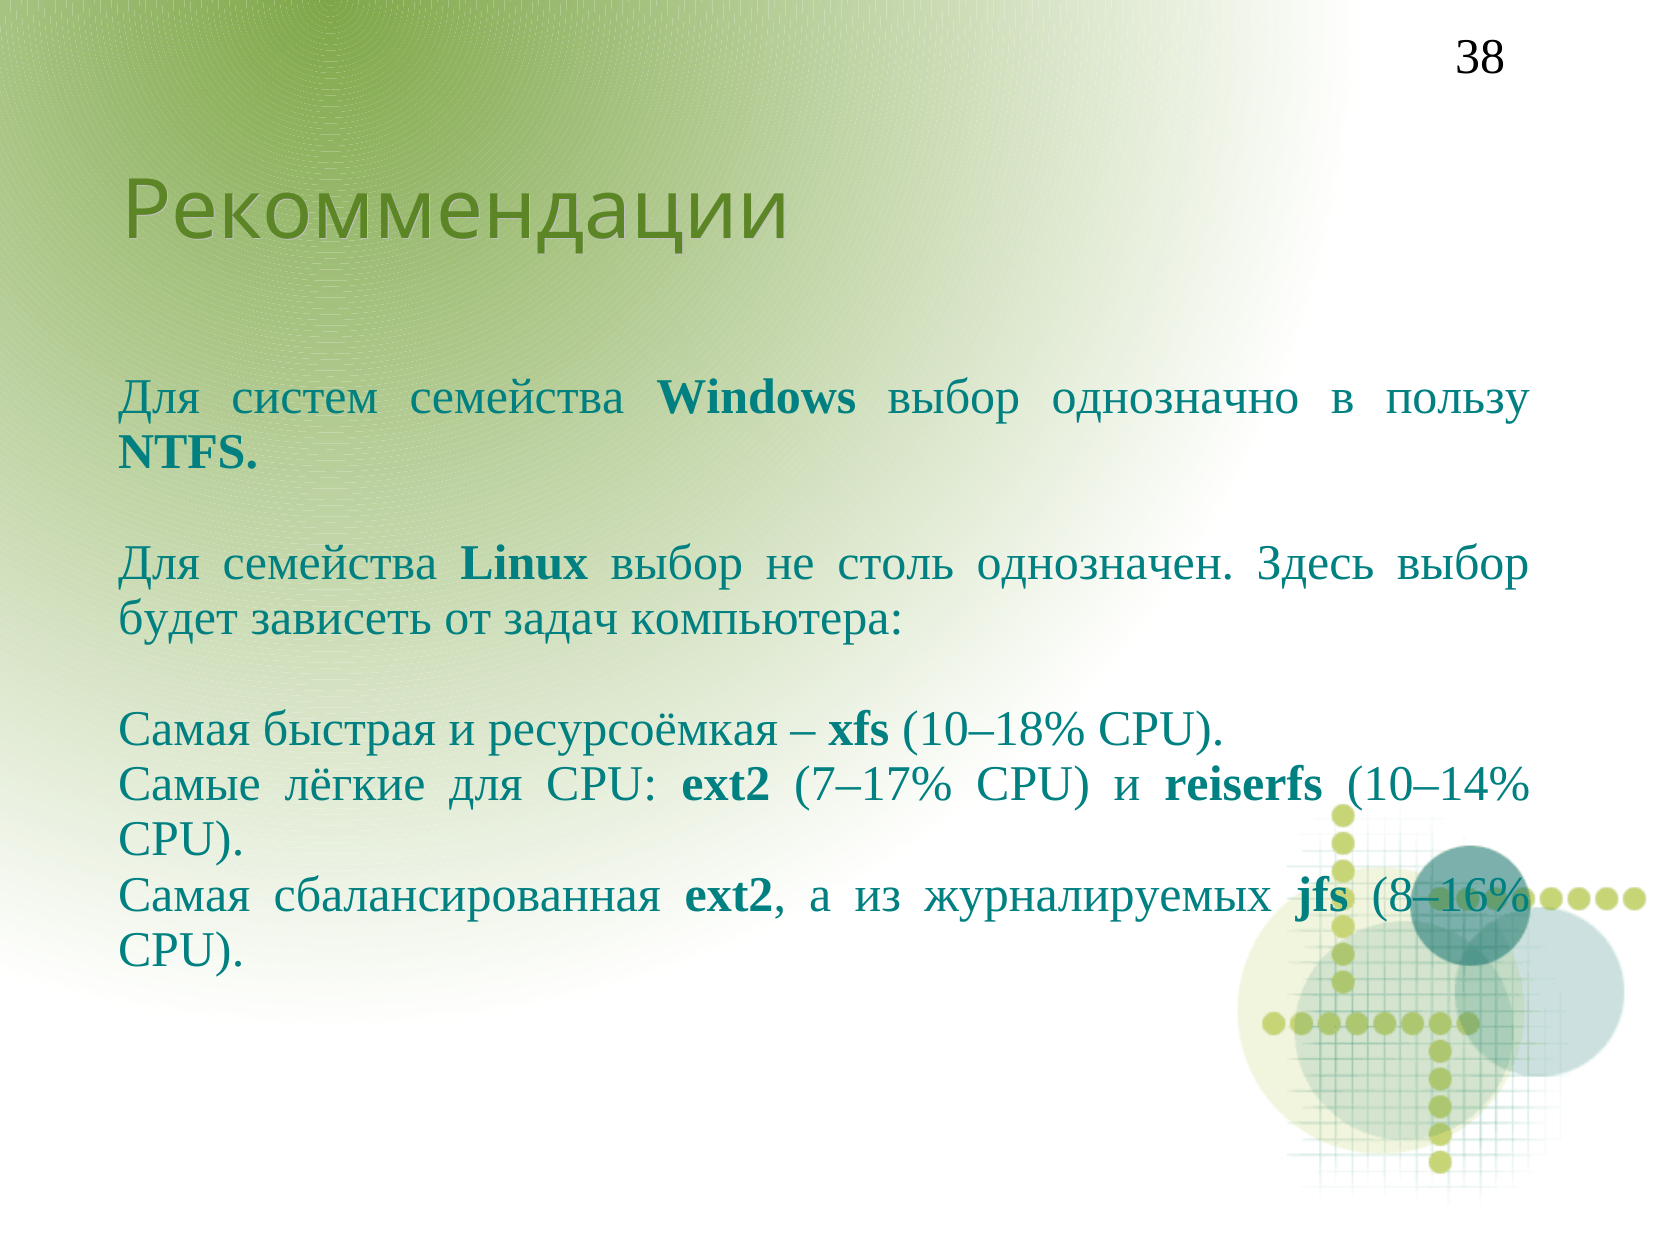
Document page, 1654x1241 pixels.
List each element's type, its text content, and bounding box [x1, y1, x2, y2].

picture [1224, 792, 1654, 1211]
text_box <номер> [1466, 29, 1654, 89]
text_box Для систем семейства Windows выбор однозначно в пользу NTFS. Для семейства Linux выбор не столь однозначен. Здесь выбор будет зависеть от задач компьютера: Самая быстрая и ресурсоёмкая – xfs (10–18% CPU). Самые лёгкие для CPU: ext2 (7–17% CPU) и reiserfs (10–14% CPU). Самая сбалансированная ext2, а из журналируемых jfs (8–16% CPU). [118, 249, 1531, 1152]
title Рекоммендации [121, 102, 1534, 311]
